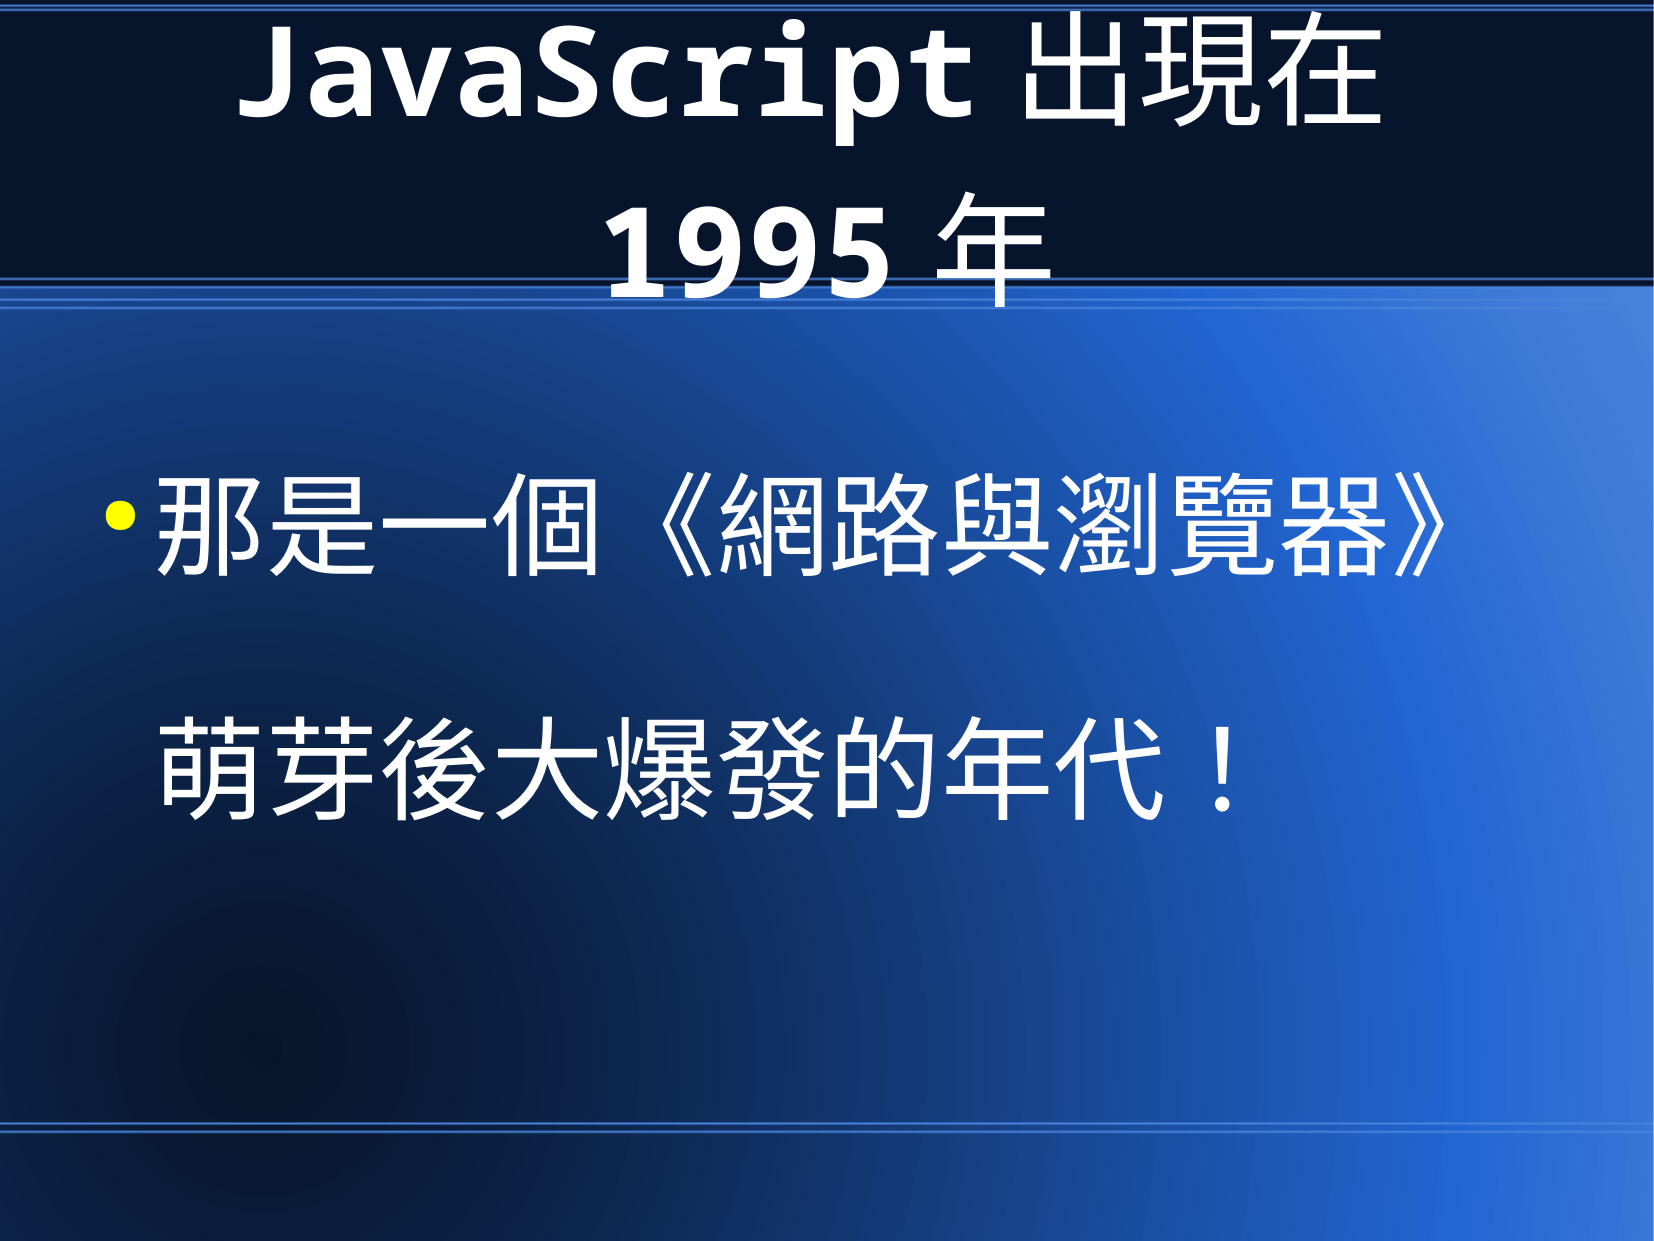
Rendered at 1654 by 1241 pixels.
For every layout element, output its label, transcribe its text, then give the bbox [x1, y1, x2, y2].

title JavaScript出現在1995年 [82, 49, 1571, 257]
picture [0, 0, 1654, 1241]
list 那是一個《網路與瀏覽器》萌芽後大爆發的年代！ [82, 355, 1571, 1241]
